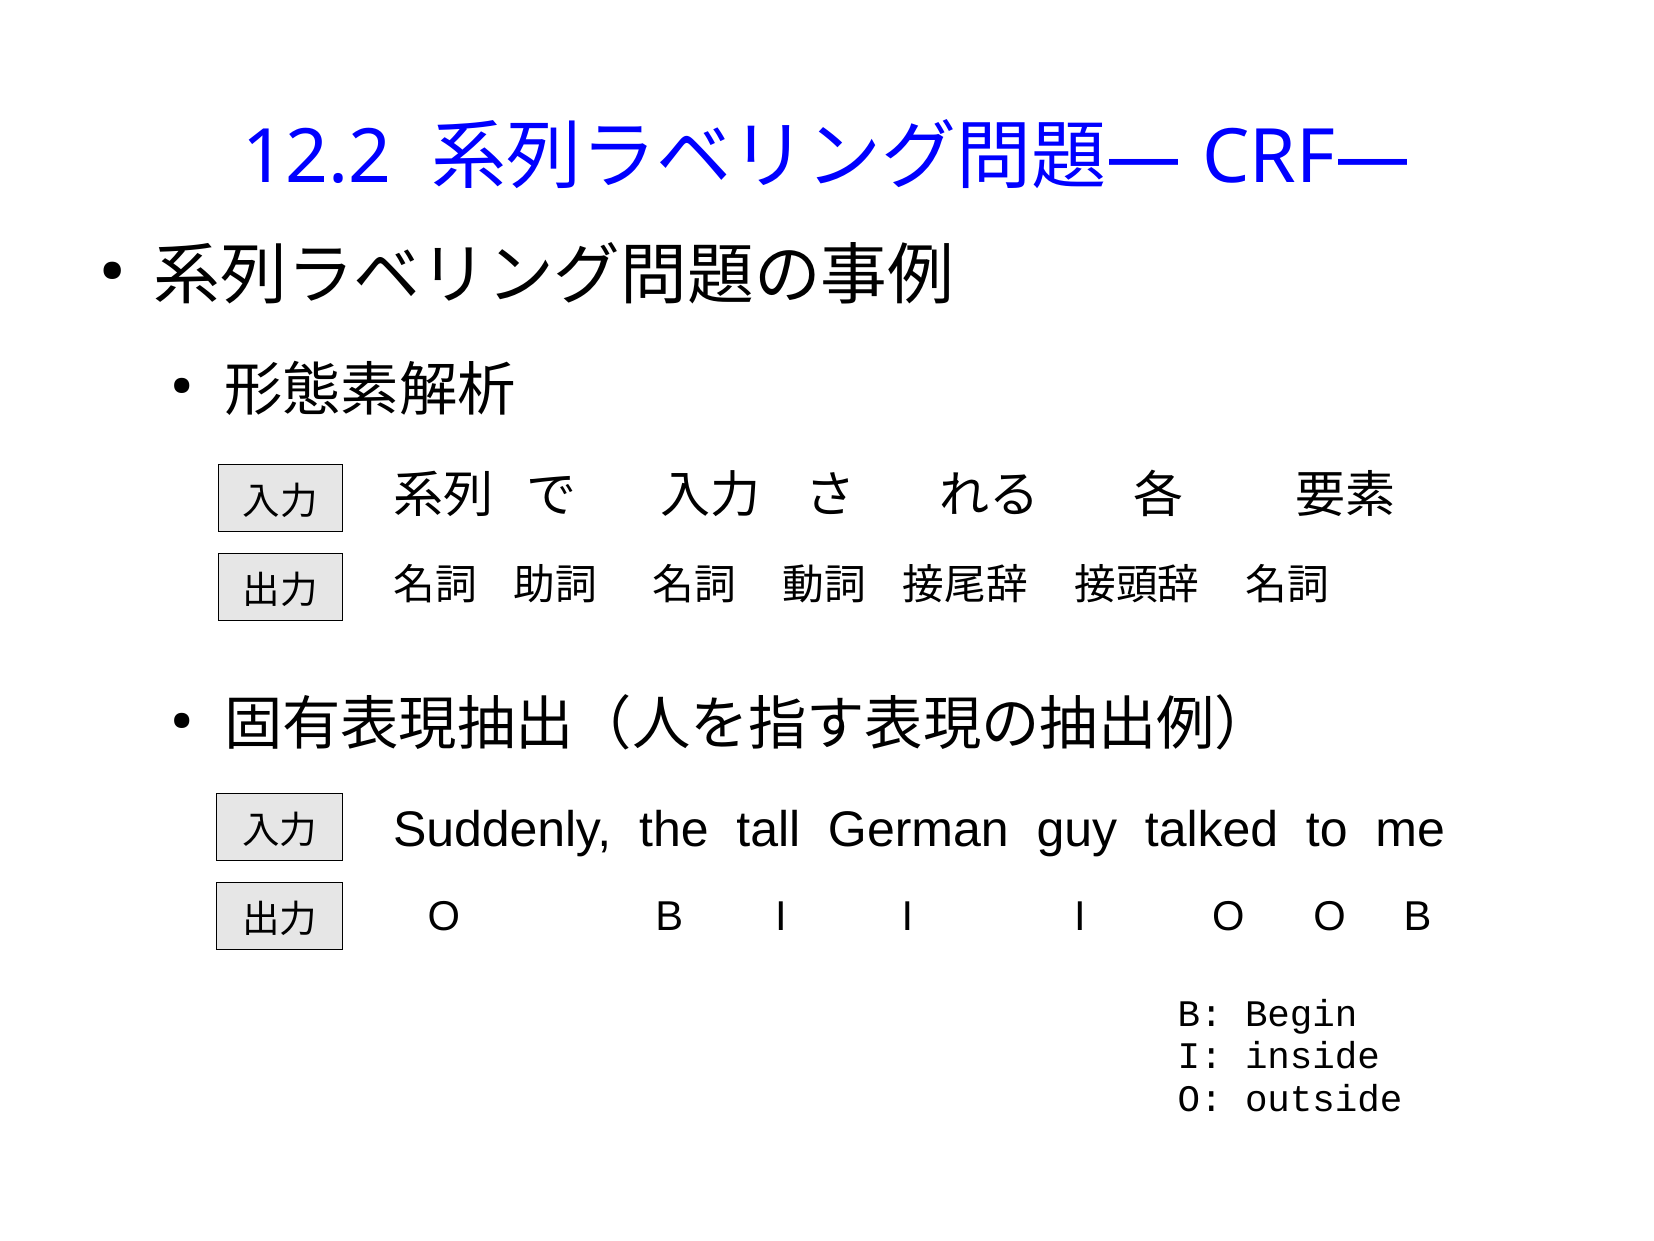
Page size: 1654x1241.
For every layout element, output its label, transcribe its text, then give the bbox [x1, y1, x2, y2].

title 12.2 系列ラベリング問題―CRF― [82, 49, 1571, 227]
text_box 出力 [216, 882, 343, 950]
text_box B: Begin I: inside O: outside [1162, 987, 1418, 1123]
list 固有表現抽出（人を指す表現の抽出例） [82, 682, 1571, 794]
text_box 入力 [218, 464, 343, 532]
text_box 入力 [216, 793, 343, 861]
list 系列ラベリング問題の事例 形態素解析 [82, 227, 1571, 445]
text_box 系列 で 入力 さ れる 各 要素 名詞 助詞 名詞 動詞 接尾辞 接頭辞 名詞 [307, 447, 1515, 675]
text_box Suddenly, the tall German guy talked to me O B I I I O O B [307, 793, 1551, 992]
text_box 出力 [218, 553, 343, 621]
